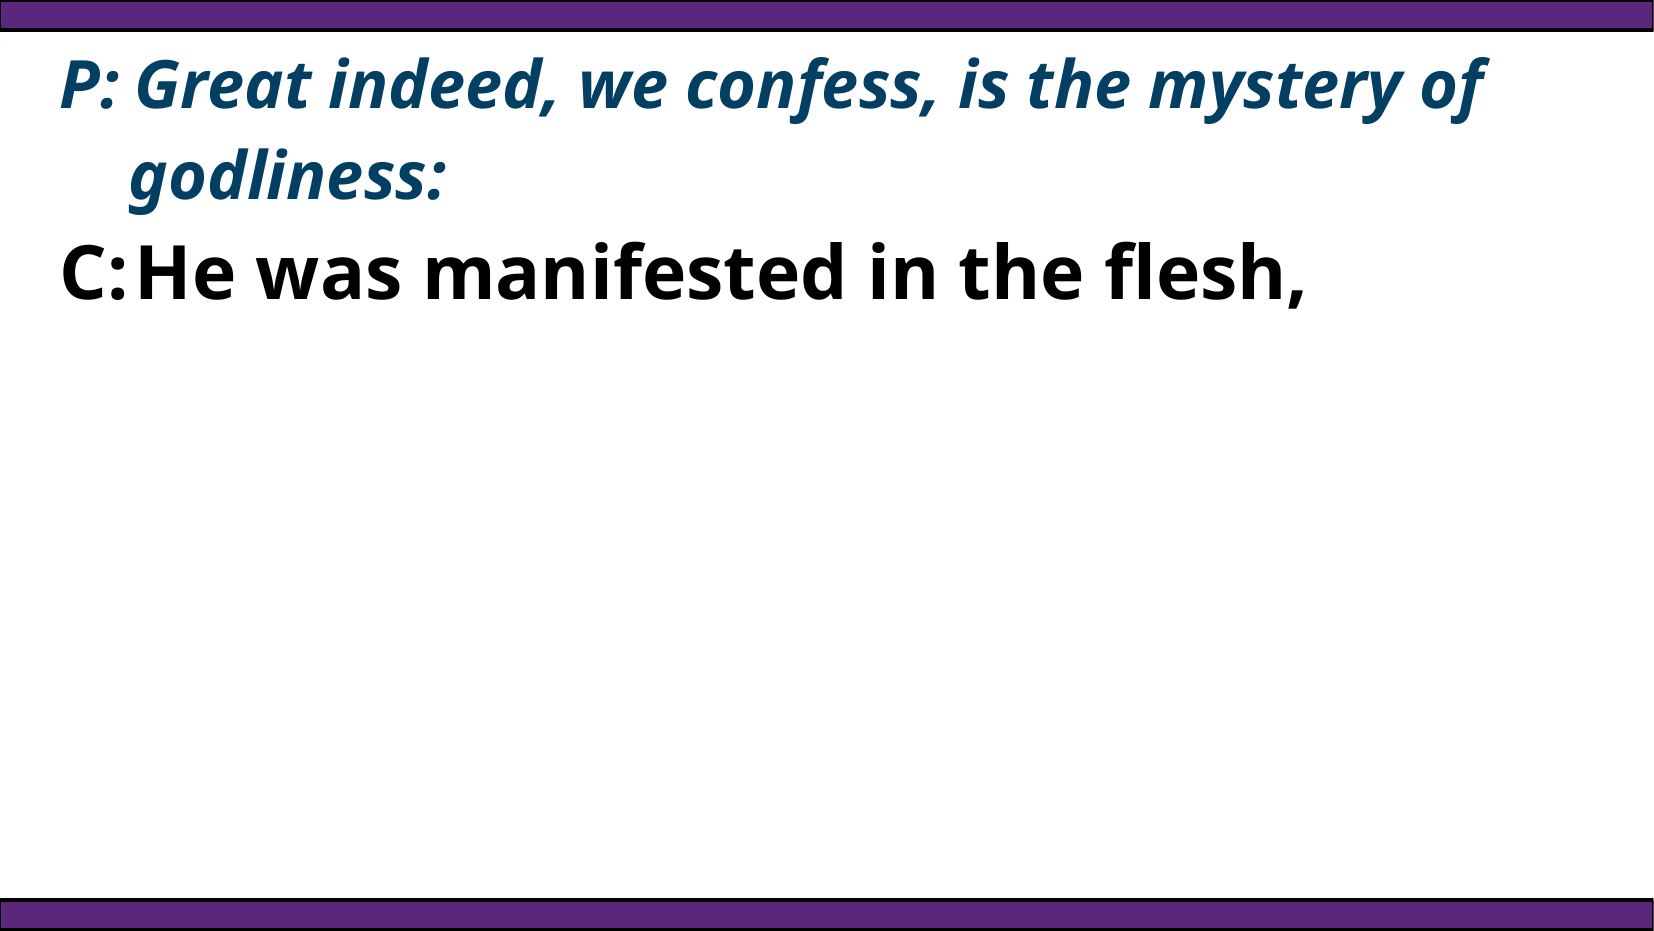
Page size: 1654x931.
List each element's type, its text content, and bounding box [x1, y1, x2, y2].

text_box P: Great indeed, we confess, is the mystery of godliness: C: He was manifested in the flesh, [45, 30, 1591, 323]
picture [0, 31, 1654, 900]
text_box [0, 900, 1654, 931]
text_box [0, 0, 1654, 31]
